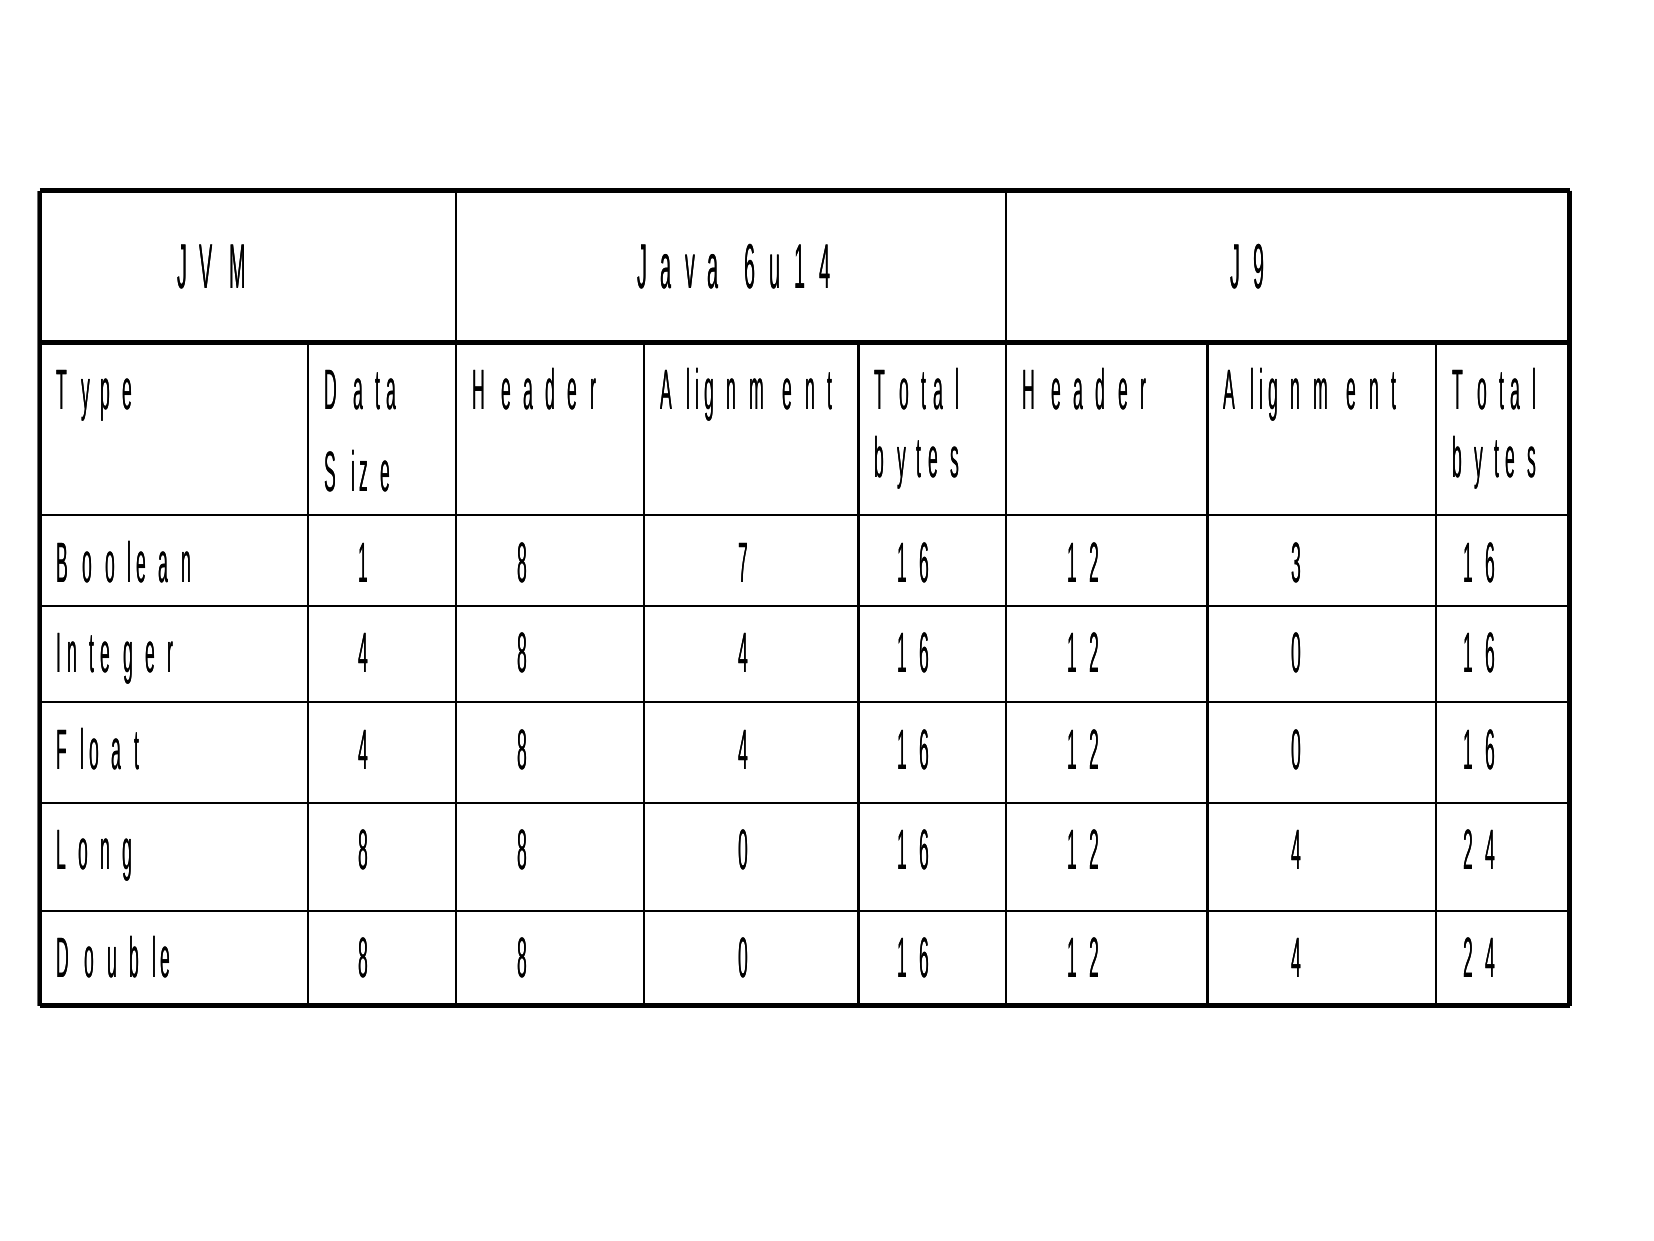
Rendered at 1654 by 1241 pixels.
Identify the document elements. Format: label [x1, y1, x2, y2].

picture [37, 187, 1576, 1013]
